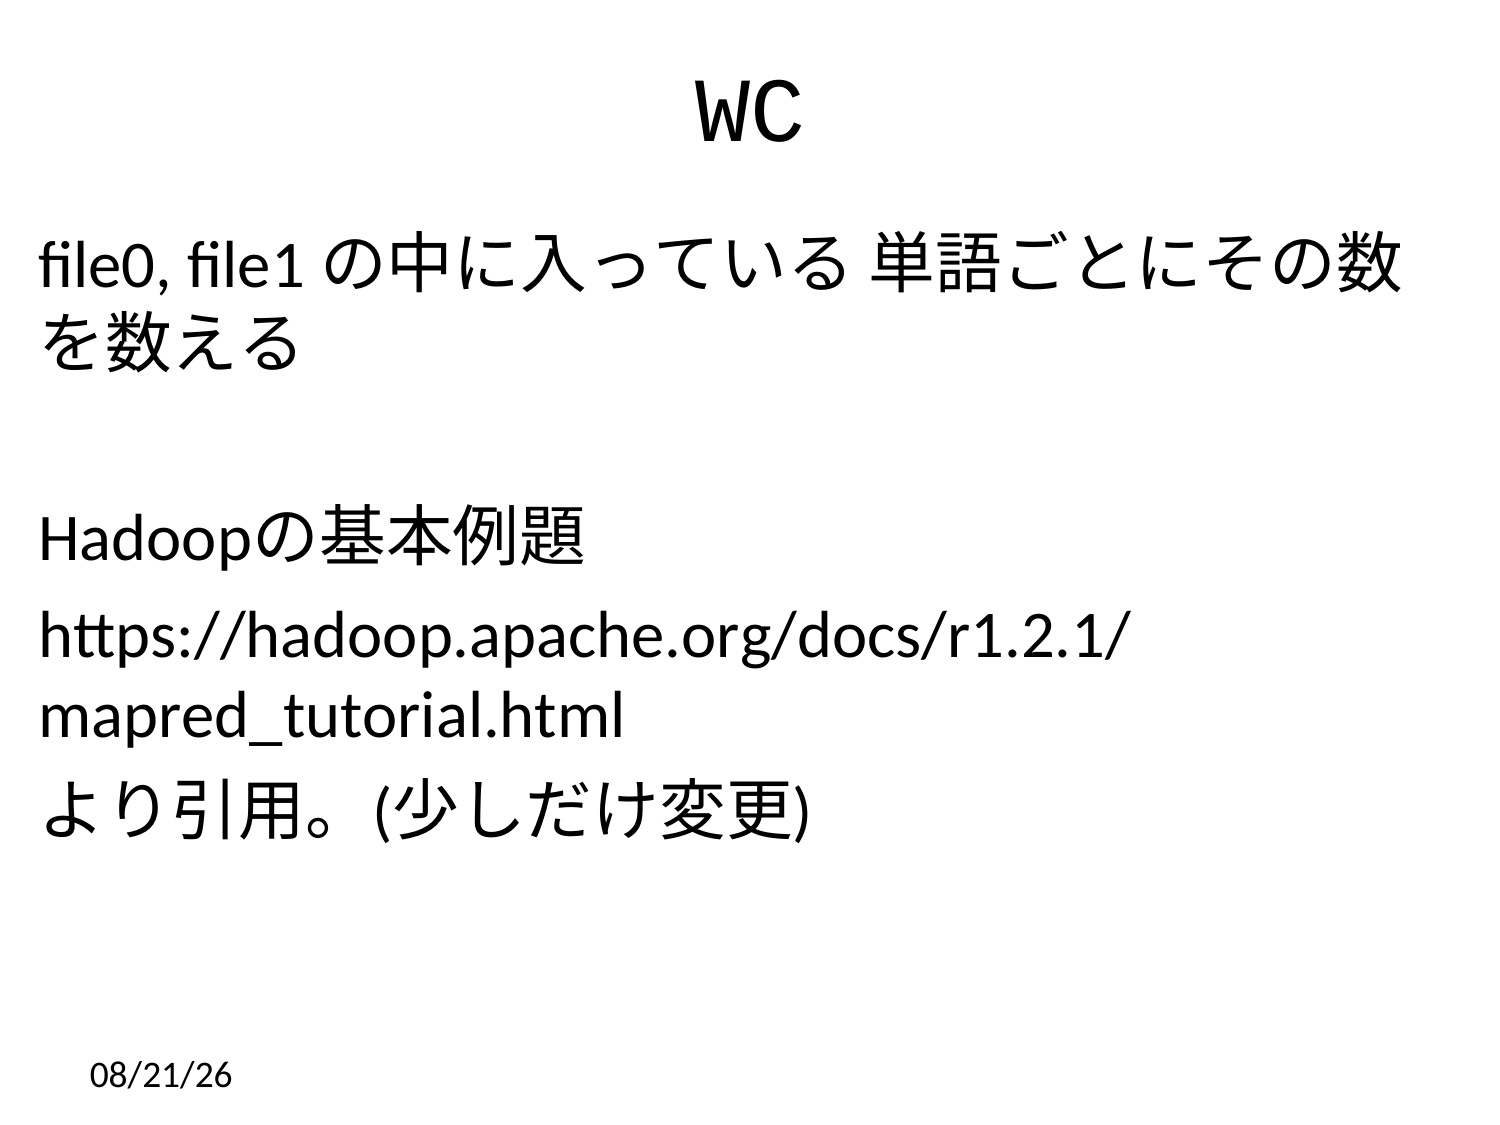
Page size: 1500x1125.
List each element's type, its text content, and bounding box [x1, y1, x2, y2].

list file0, file1 の中に入っている 単語ごとにその数を数える Hadoopの基本例題 https://hadoop.apache.org/docs/r1.2.1/mapred_tutorial.html より引用。(少しだけ変更) [23, 212, 1426, 1006]
title WC [75, 21, 1426, 189]
